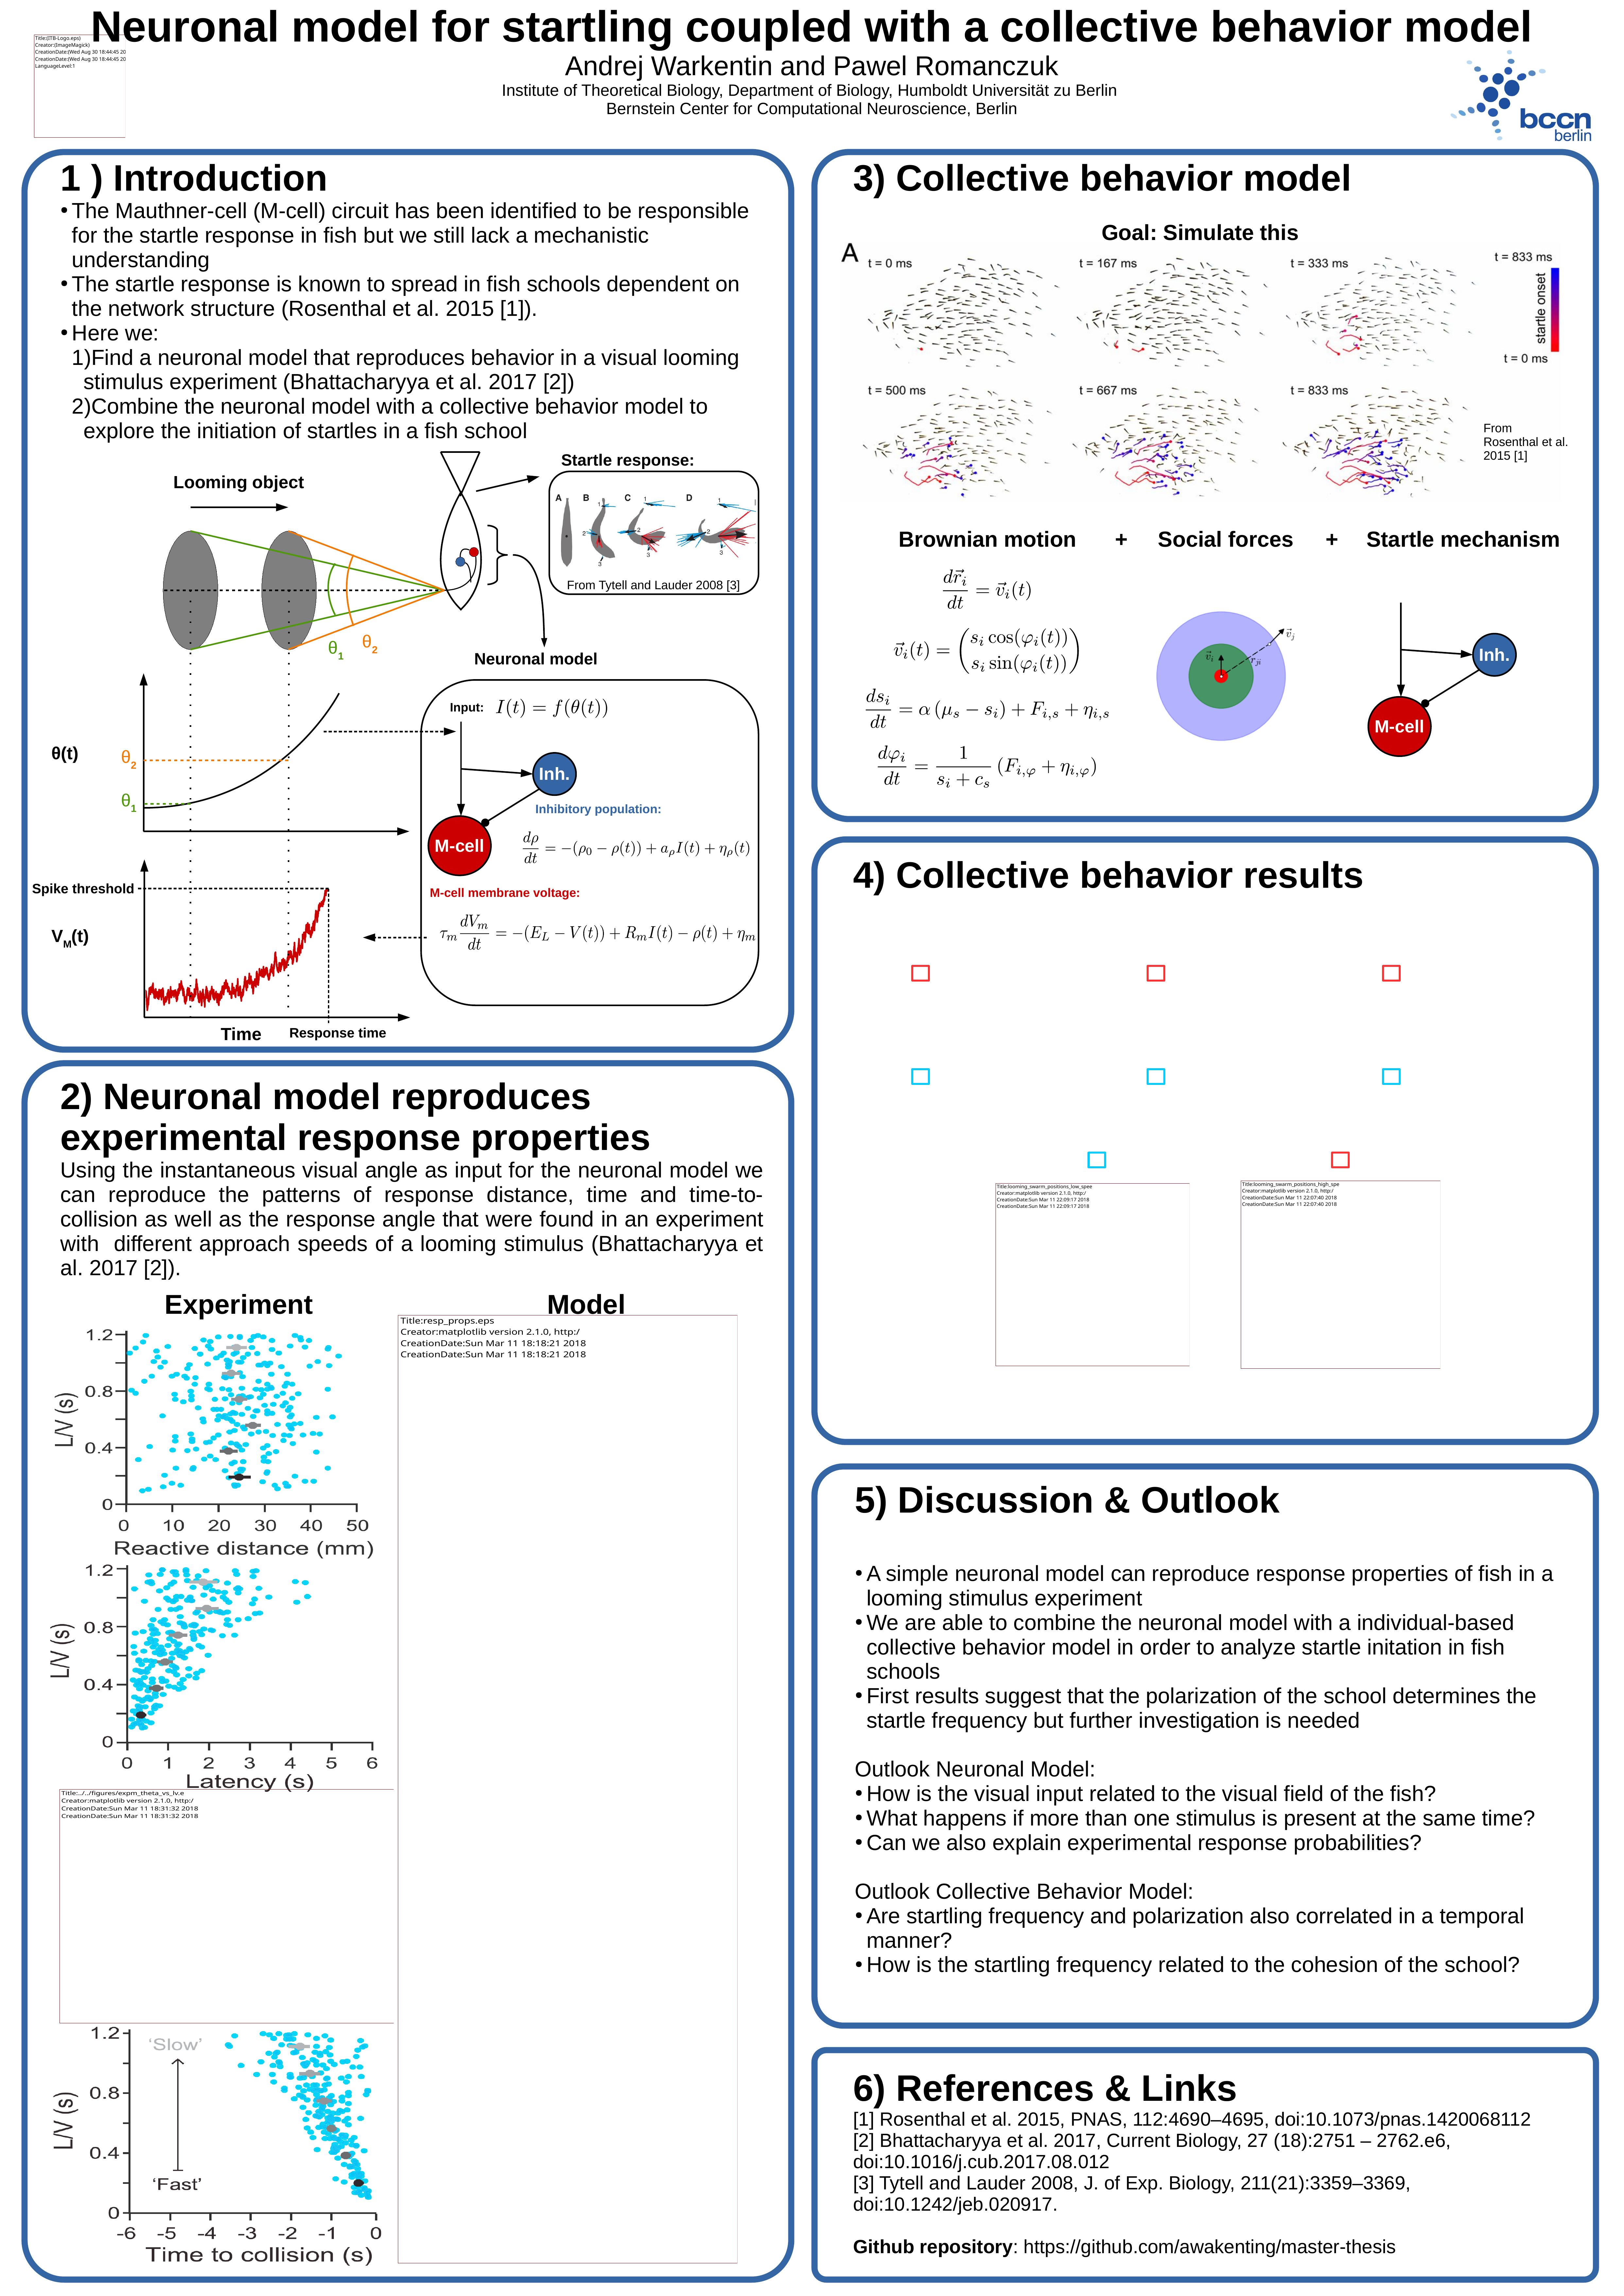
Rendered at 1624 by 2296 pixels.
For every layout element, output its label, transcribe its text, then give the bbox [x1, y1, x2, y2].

title Neuronal model for startling coupled with a collective behavior model Andrej Warkentin and Pawel Romanczuk Institute of Theoretical Biology, Department of Biology, Humboldt Universität zu Berlin Bernstein Center for Computational Neuroscience, Berlin [81, 2, 1543, 118]
text_box [814, 1466, 1596, 2026]
picture [1441, 45, 1594, 144]
text_box [25, 152, 792, 1050]
text_box Time [216, 1050, 284, 1060]
text_box [814, 839, 1596, 1442]
picture [1240, 1180, 1441, 1369]
text_box From Tytell and Lauder 2008 [3] [792, 576, 797, 643]
text_box [814, 152, 1596, 819]
text_box [814, 2050, 1596, 2280]
text_box Response time [284, 1050, 439, 1063]
picture [995, 1183, 1190, 1366]
text_box From Rosenthal et al. 2015 [1] [1596, 419, 1604, 465]
picture [33, 34, 126, 138]
text_box [25, 1063, 792, 2280]
